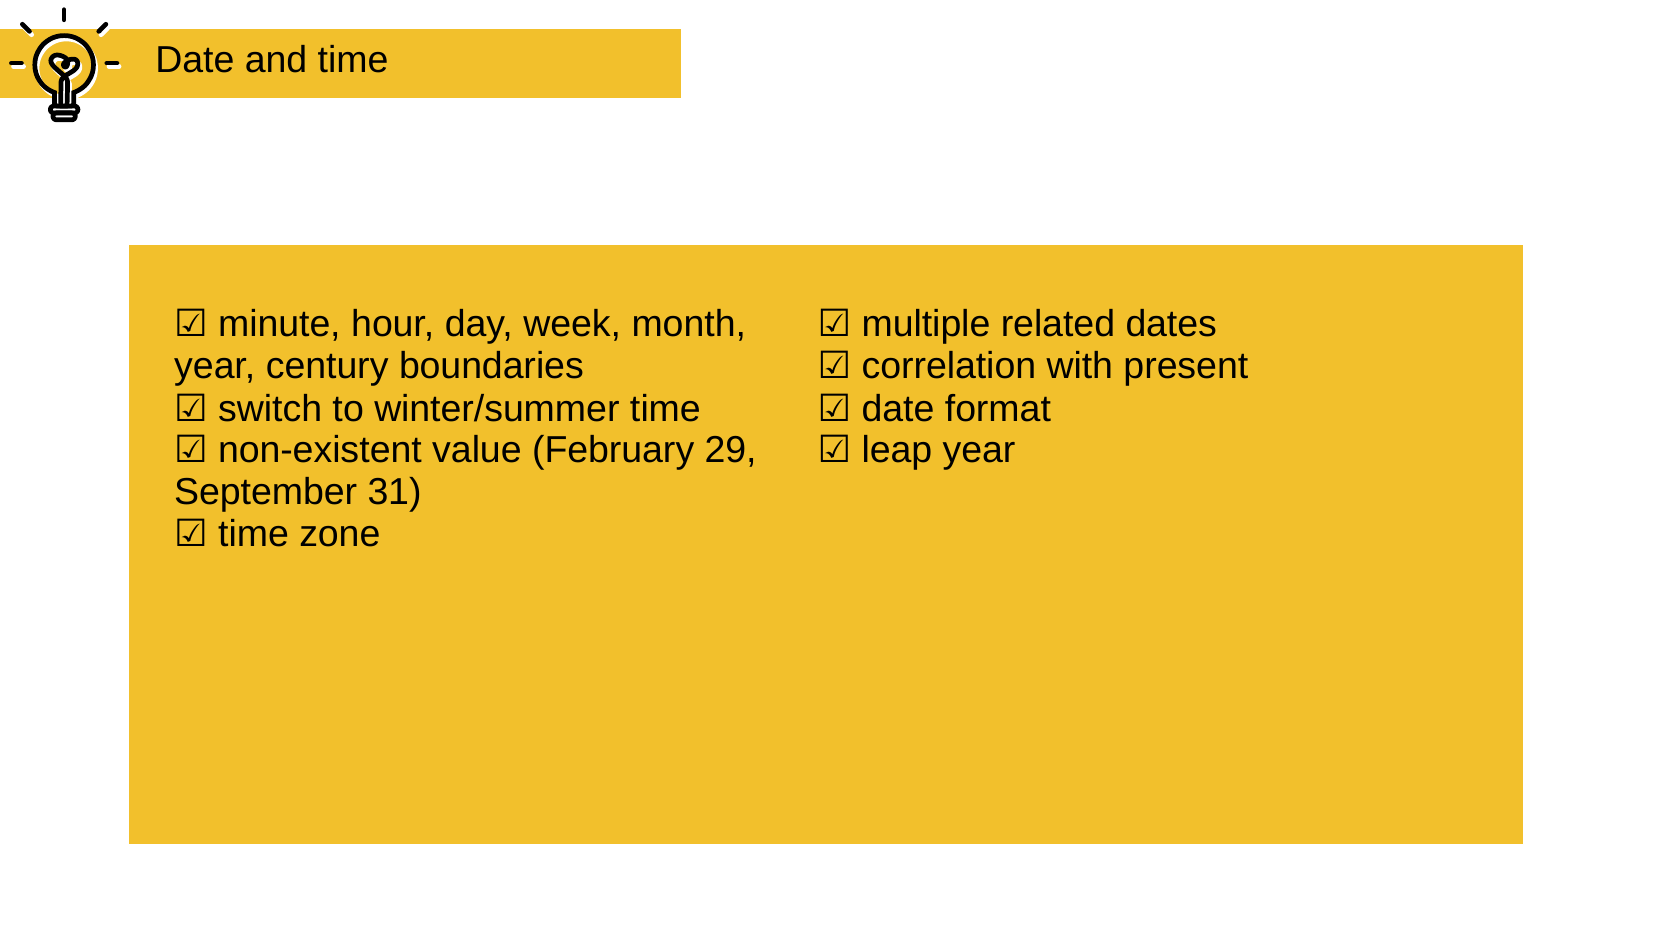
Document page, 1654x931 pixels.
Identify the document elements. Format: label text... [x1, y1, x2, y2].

table_header ☑ minute, hour, day, week, month, year, century boundaries ☑ switch to winter/summer time ☑ non-existent value (February 29, September 31) ☑ time zone [159, 295, 803, 794]
table_header ☑ multiple related dates ☑ correlation with present ☑ date format ☑ leap year [803, 295, 1447, 794]
title Date and time [155, 29, 680, 89]
